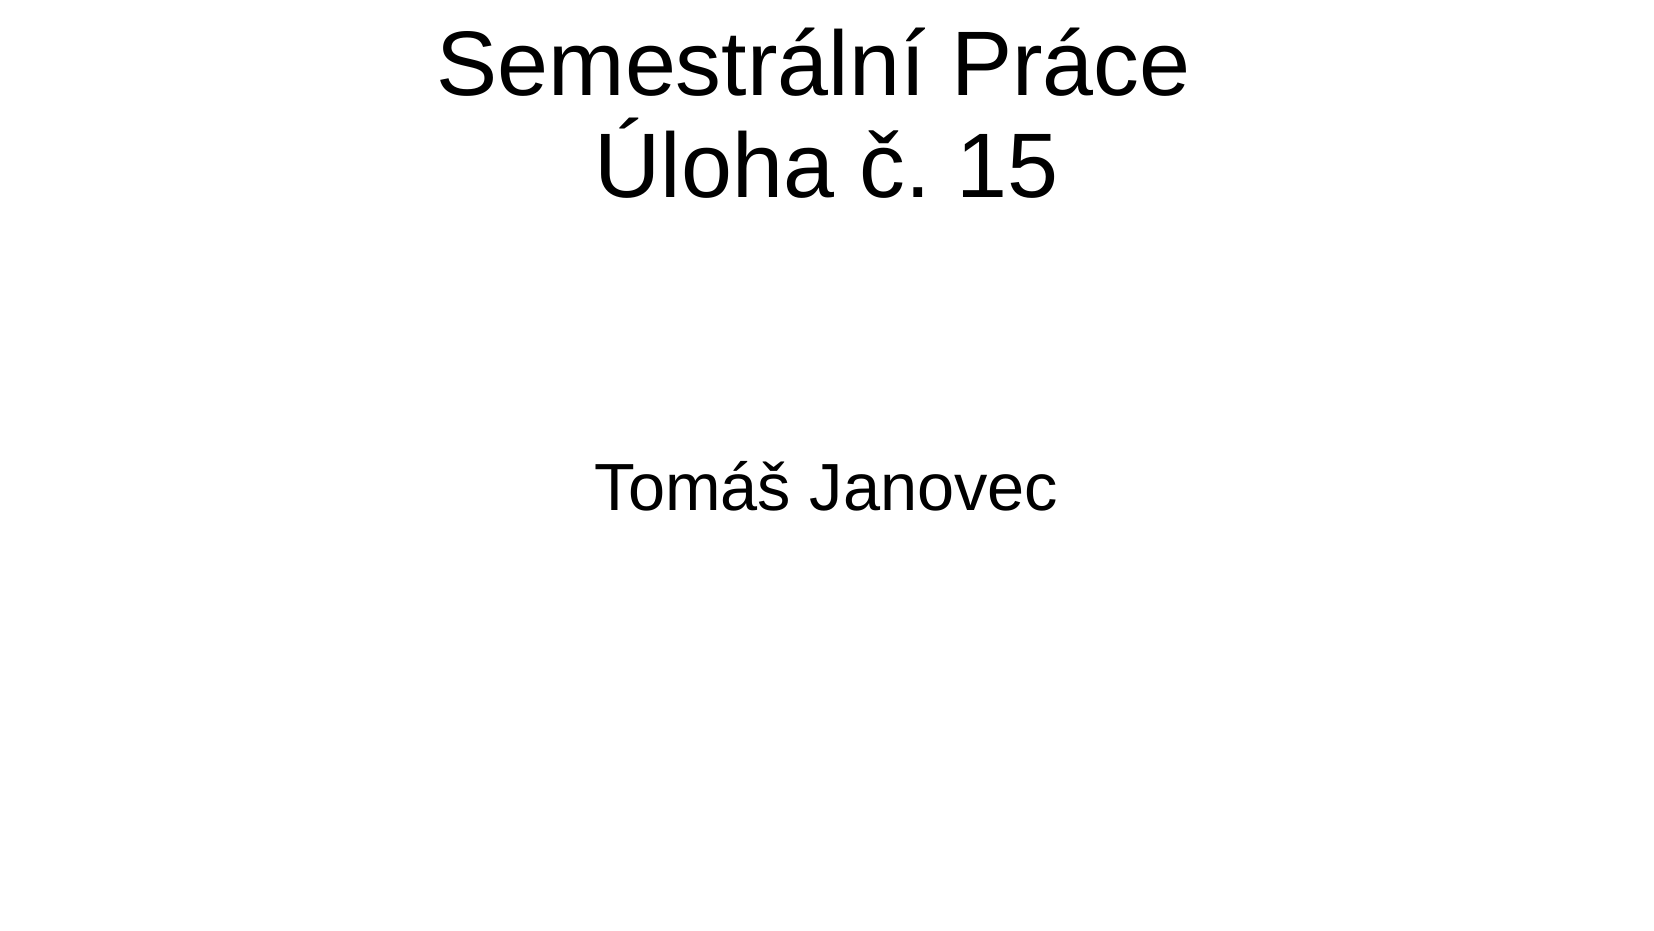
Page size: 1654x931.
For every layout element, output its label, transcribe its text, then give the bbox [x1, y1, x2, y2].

subtitle Tomáš Janovec [82, 217, 1571, 758]
title Semestrální Práce Úloha č. 15 [82, 12, 1571, 217]
